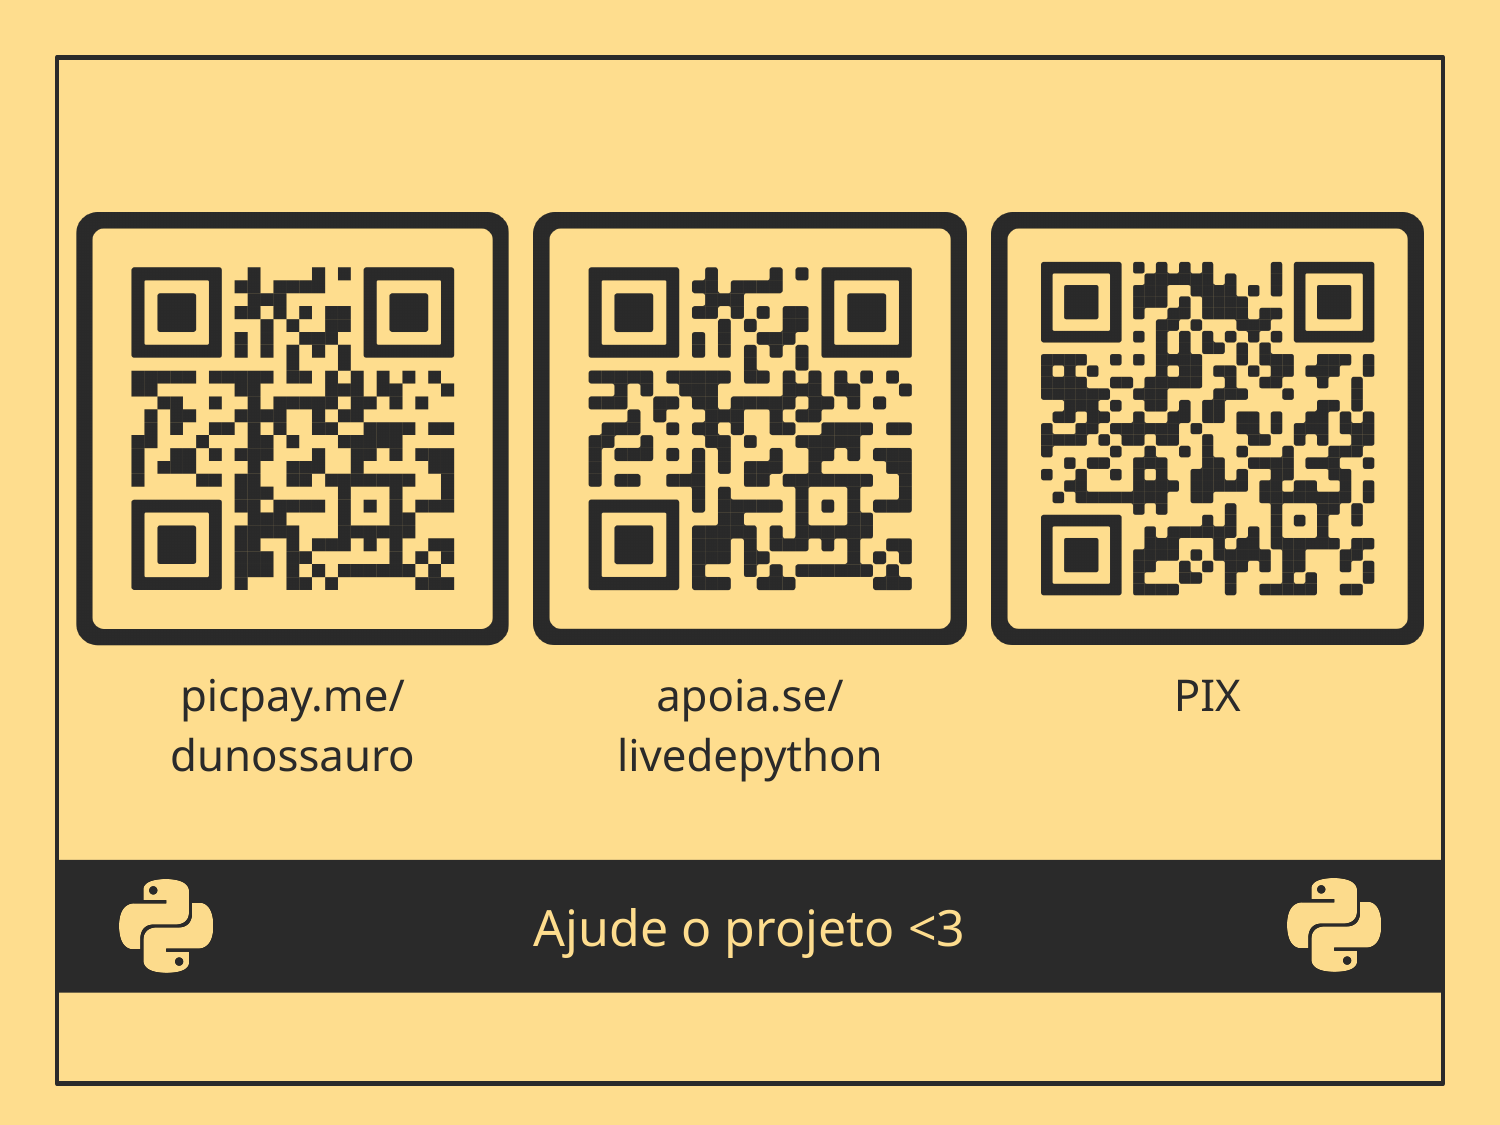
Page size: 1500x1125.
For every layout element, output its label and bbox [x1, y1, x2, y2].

picture [76, 212, 509, 657]
picture [119, 879, 213, 973]
picture [991, 212, 1424, 645]
picture [533, 212, 967, 645]
picture [1287, 878, 1381, 972]
